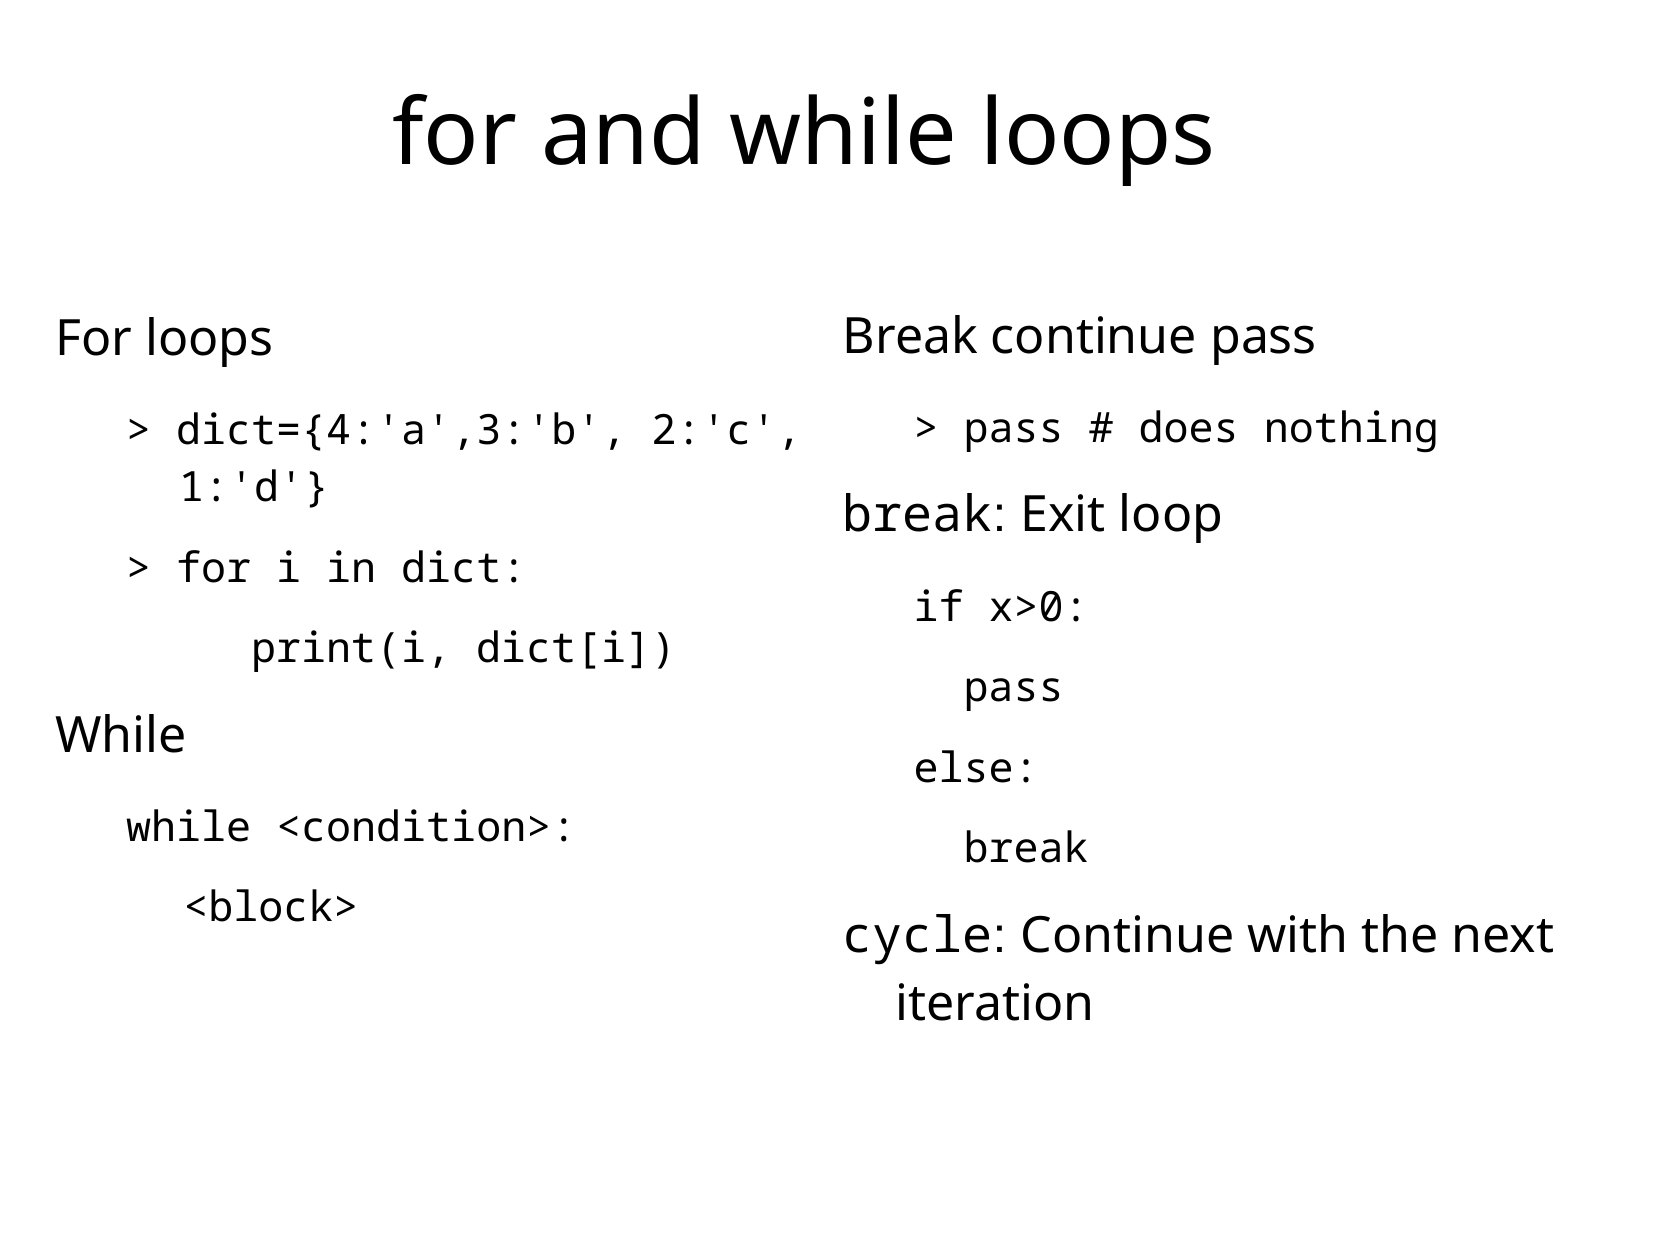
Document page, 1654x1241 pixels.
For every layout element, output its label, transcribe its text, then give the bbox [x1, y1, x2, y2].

list For loops > dict={4:'a',3:'b', 2:'c', 1:'d'} > for i in dict: print(i, dict[i]) While while <condition>: <block> [37, 302, 826, 1106]
list Break continue pass > pass # does nothing break: Exit loop if x>0: pass else: break cycle: Continue with the next iteration [825, 300, 1613, 1104]
title for and while loops [79, 25, 1531, 233]
